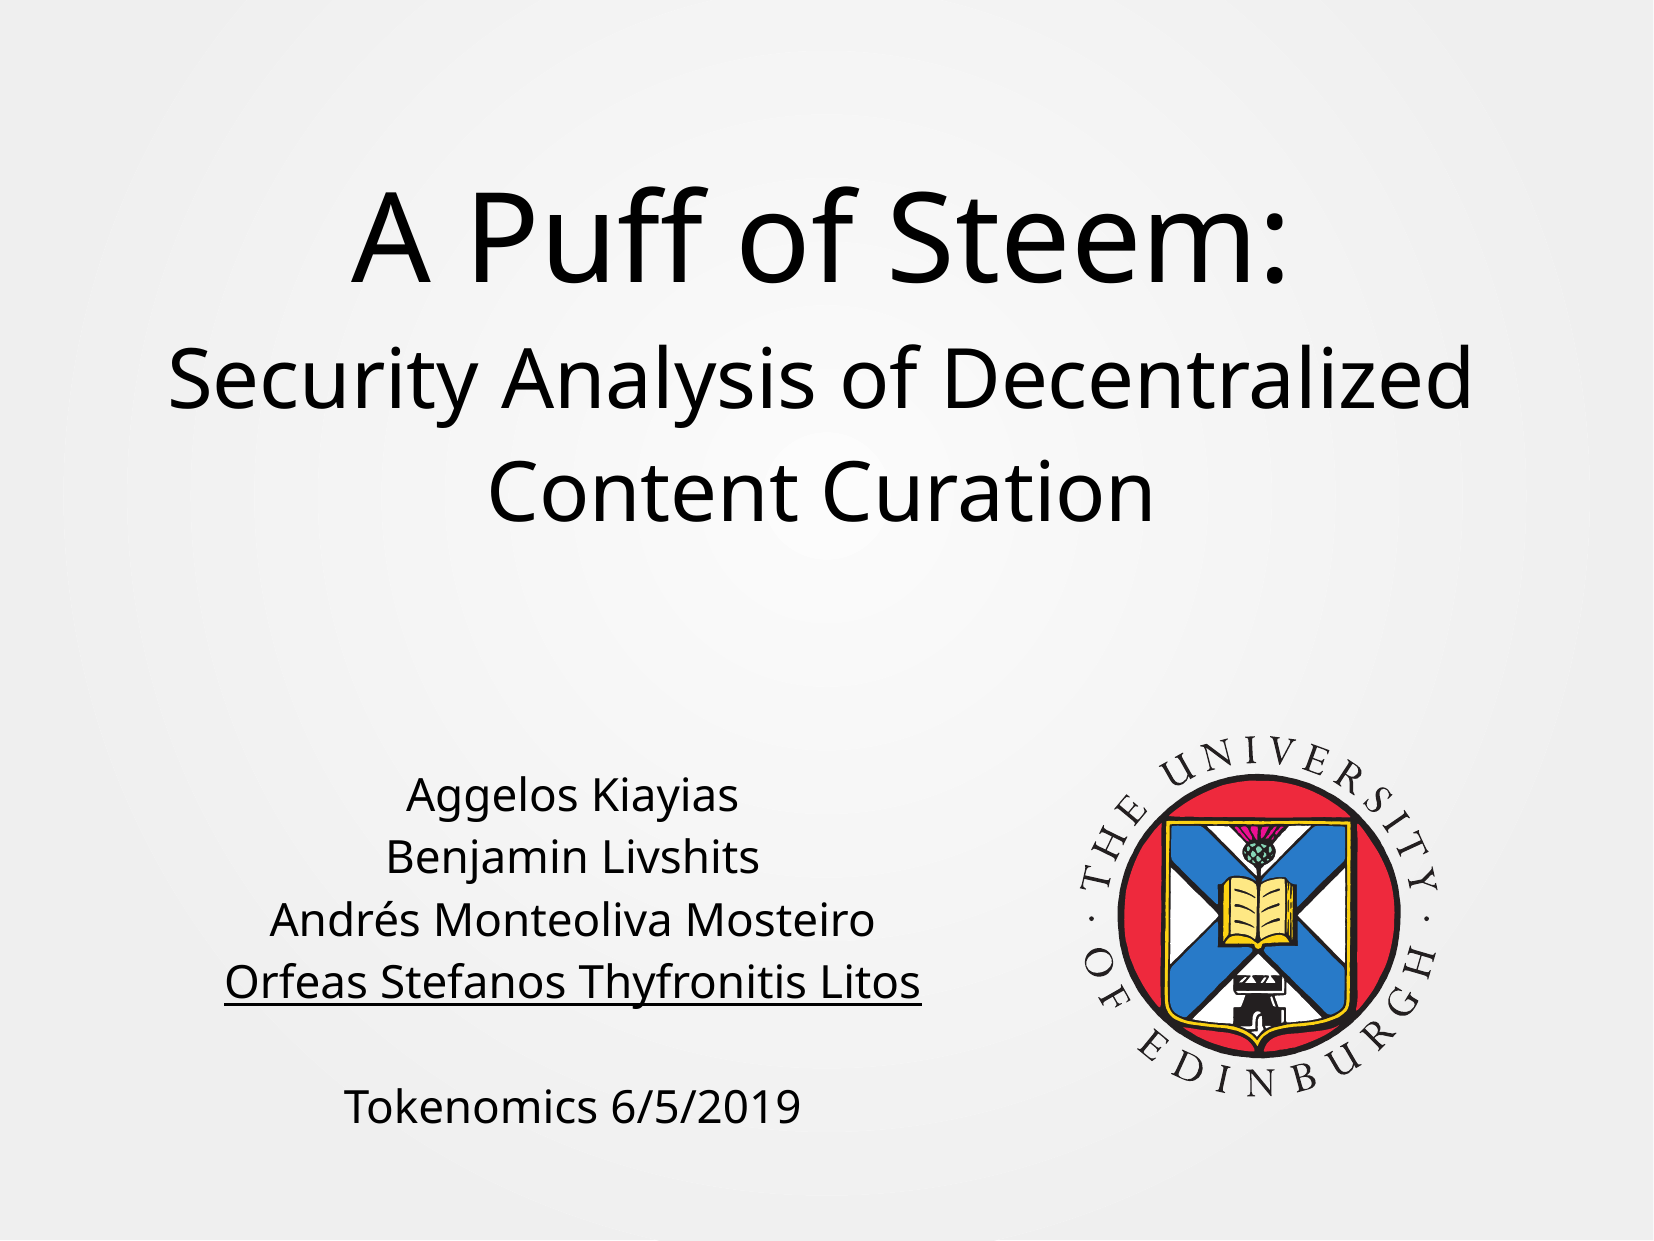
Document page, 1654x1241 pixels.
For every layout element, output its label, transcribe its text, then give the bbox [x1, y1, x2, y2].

picture [1079, 736, 1438, 1097]
text_box Aggelos Kiayias Benjamin Livshits Andrés Monteoliva Mosteiro Orfeas Stefanos Thyfronitis Litos Tokenomics 6/5/2019 [182, 754, 964, 1090]
title A Puff of Steem: Security Analysis of Decentralized Content Curation [167, 206, 1487, 547]
